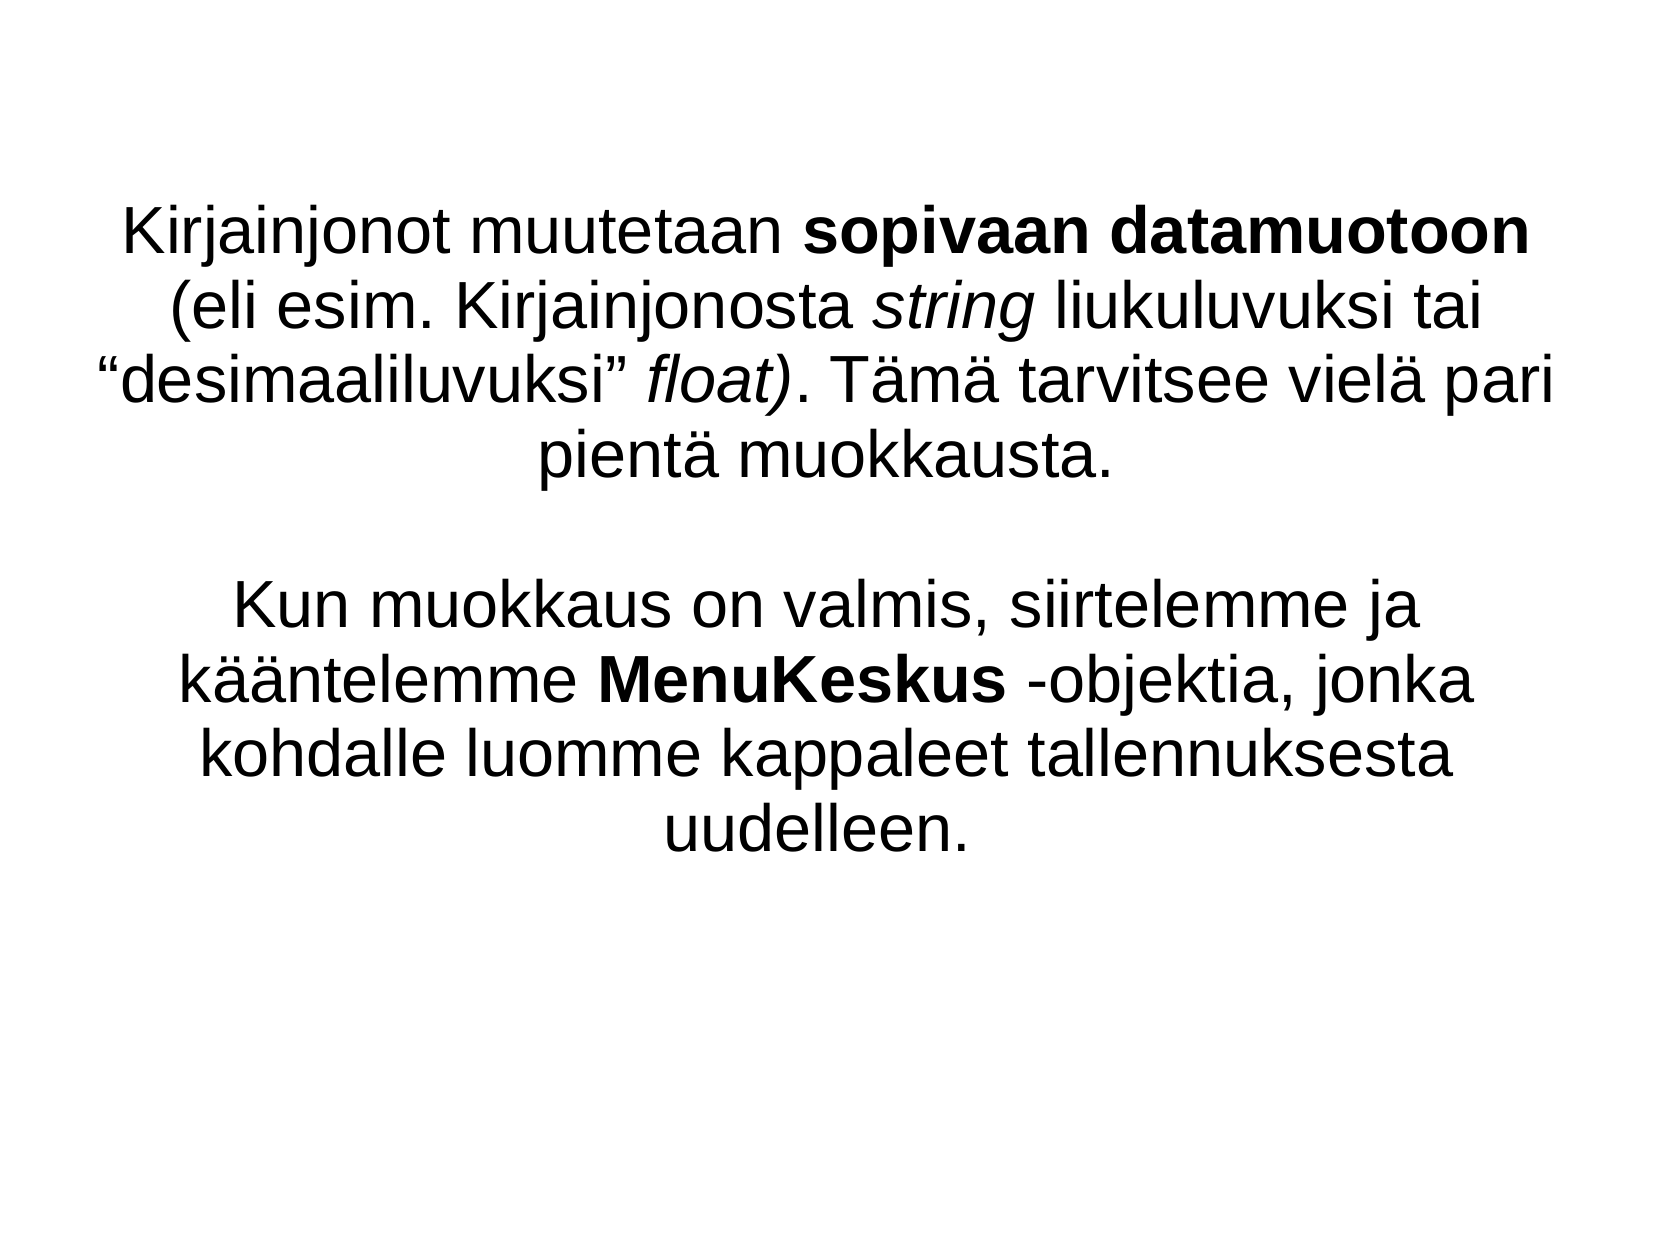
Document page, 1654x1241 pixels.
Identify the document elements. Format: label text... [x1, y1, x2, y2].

subtitle Kirjainjonot muutetaan sopivaan datamuotoon (eli esim. Kirjainjonosta string liukuluvuksi tai “desimaaliluvuksi” float). Tämä tarvitsee vielä pari pientä muokkausta. Kun muokkaus on valmis, siirtelemme ja kääntelemme MenuKeskus -objektia, jonka kohdalle luomme kappaleet tallennuksesta uudelleen. [82, 49, 1571, 1010]
